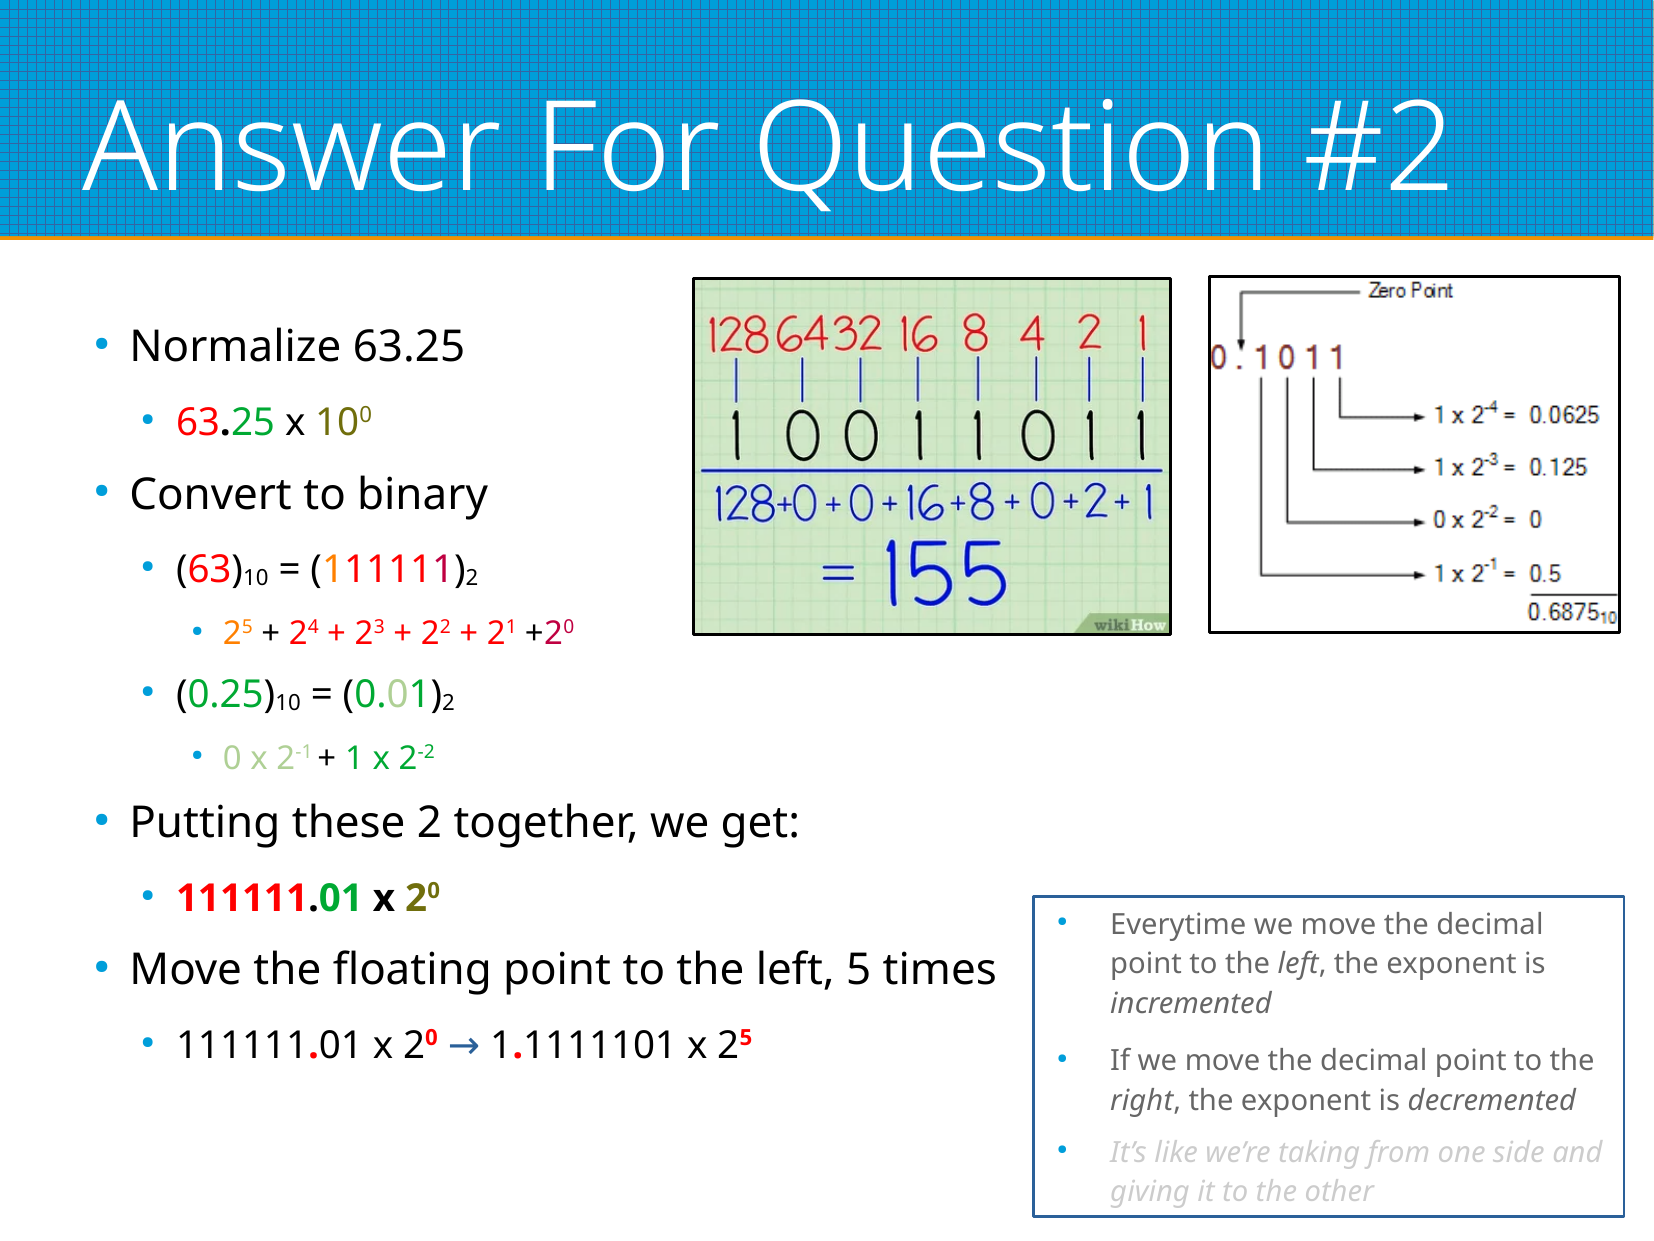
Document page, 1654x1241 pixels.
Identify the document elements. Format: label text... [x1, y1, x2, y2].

text_box Everytime we move the decimal point to the left, the exponent is incremented If we move the decimal point to the right, the exponent is decremented It’s like we’re taking from one side and giving it to the other [1033, 902, 1625, 1211]
picture [1210, 277, 1619, 632]
list Normalize 63.25 63.25 x 100 Convert to binary (63)10 = (111111)2 25 + 24 + 23 + 22 + 21 +20 (0.25)10 = (0.01)2 0 x 2-1 + 1 x 2-2 Putting these 2 together, we get: 111111.01 x 20 Move the floating point to the left, 5 times 111111.01 x 20 → 1.1111101 x 25 [82, 314, 1004, 1123]
picture [694, 280, 1170, 634]
title Answer For Question #2 [82, 19, 1571, 227]
